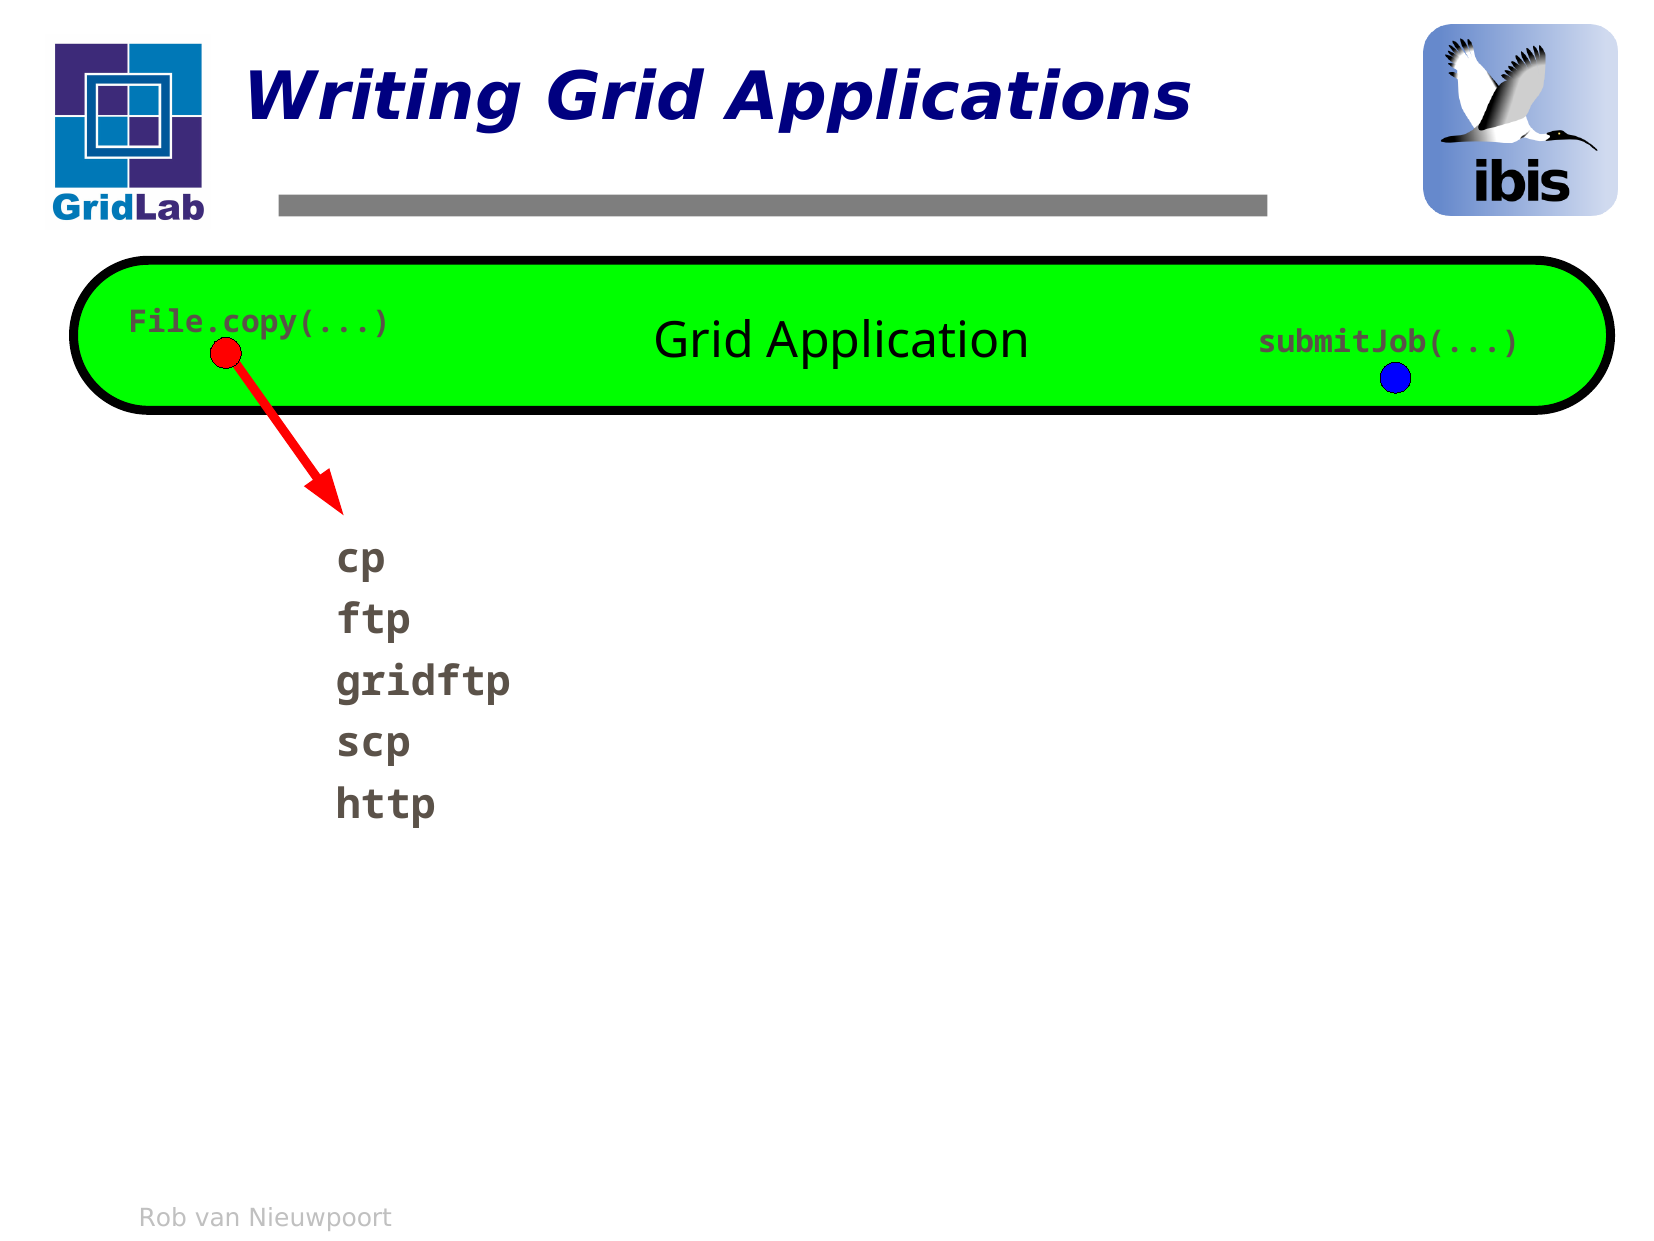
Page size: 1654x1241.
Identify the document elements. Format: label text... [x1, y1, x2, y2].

text_box cp ftp gridftp scp http [335, 522, 511, 819]
picture [45, 34, 211, 230]
text_box [210, 337, 242, 369]
title Writing Grid Applications [243, 0, 1280, 187]
text_box submitJob(...) [1257, 315, 1521, 352]
text_box File.copy(...) [128, 295, 392, 332]
picture [1423, 24, 1618, 216]
text_box [1380, 362, 1411, 394]
text_box Grid Application [73, 260, 1611, 411]
